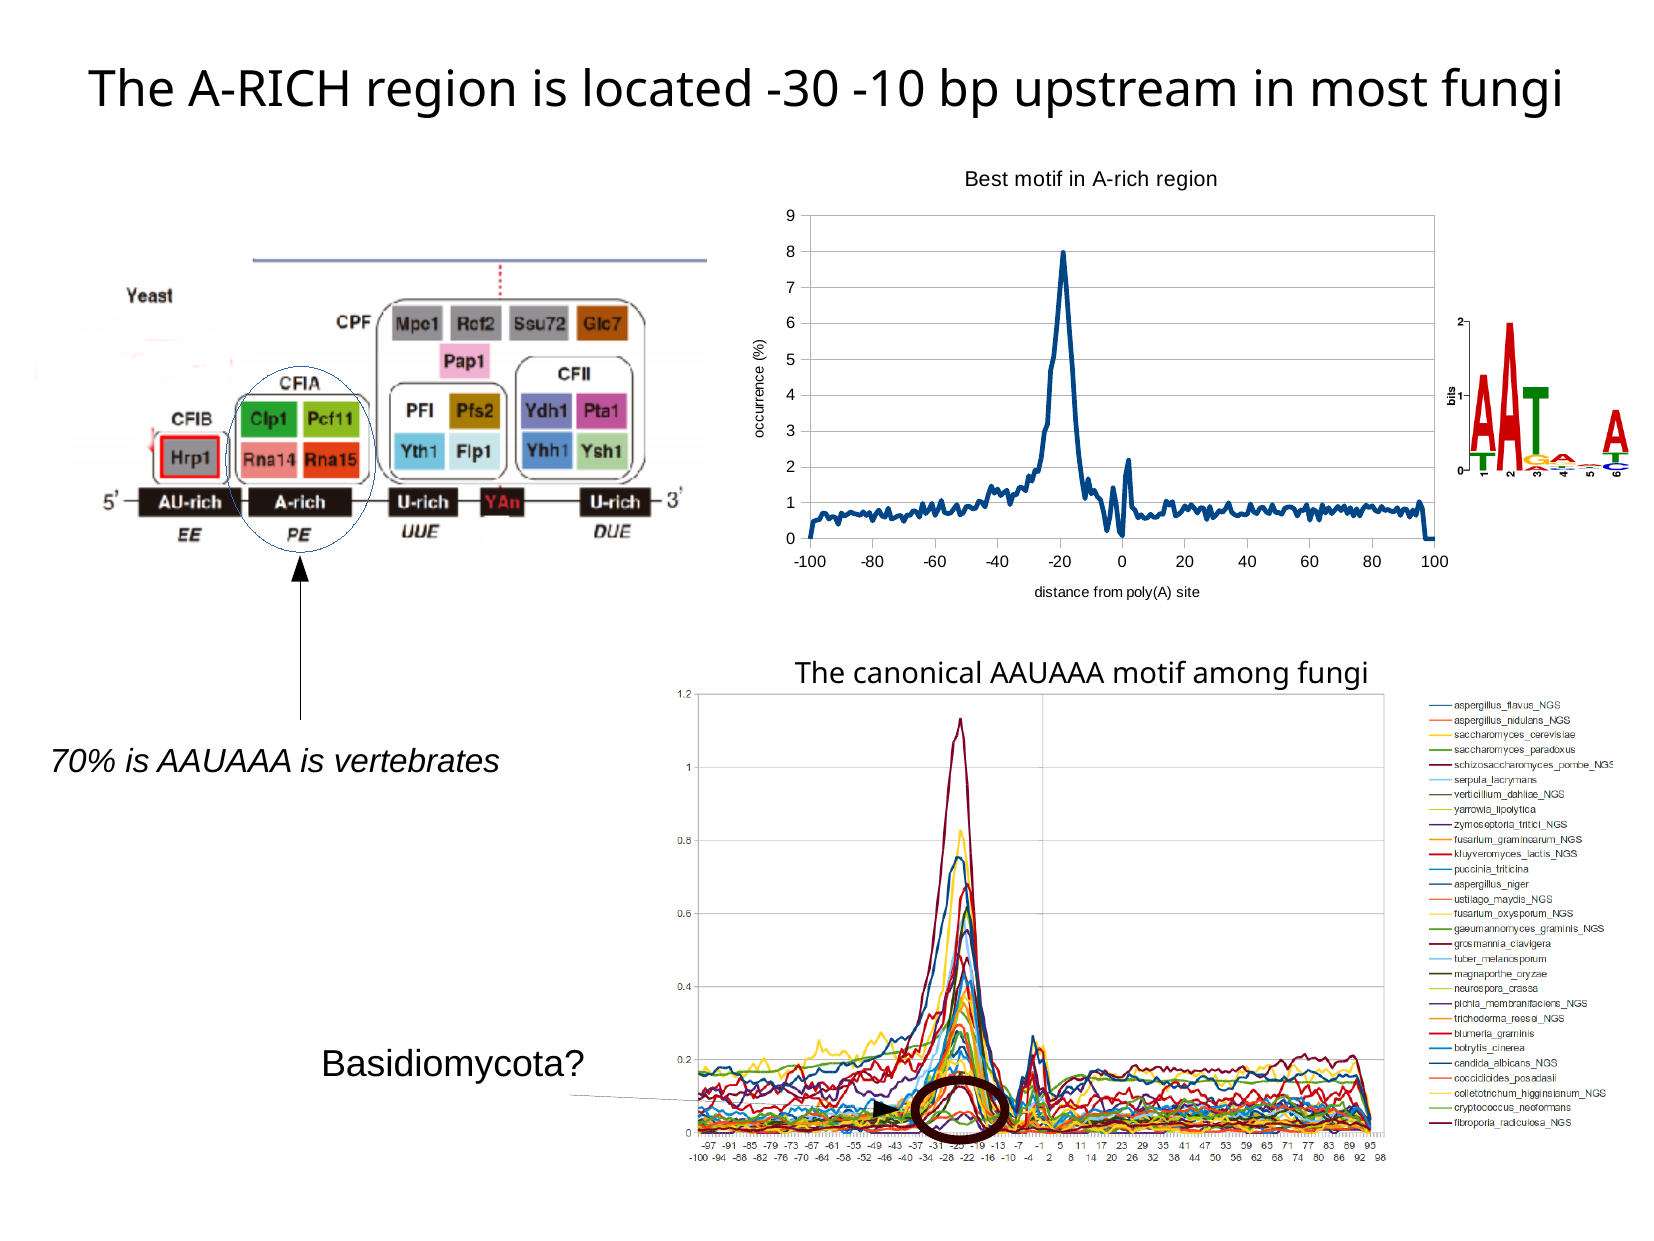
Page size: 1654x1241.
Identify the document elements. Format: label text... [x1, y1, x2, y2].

chart [720, 141, 1464, 631]
text_box [225, 366, 376, 553]
picture [675, 674, 1613, 1171]
text_box The canonical AAUAAA motif among fungi [780, 645, 1356, 696]
text_box 70% is AAUAAA is vertebrates [34, 735, 516, 788]
picture [1444, 312, 1636, 481]
text_box [915, 1080, 1006, 1141]
text_box Basidiomycota? [306, 1035, 601, 1092]
title The A-RICH region is located -30 -10 bp upstream in most fungi [82, 8, 1571, 166]
picture [15, 258, 707, 556]
